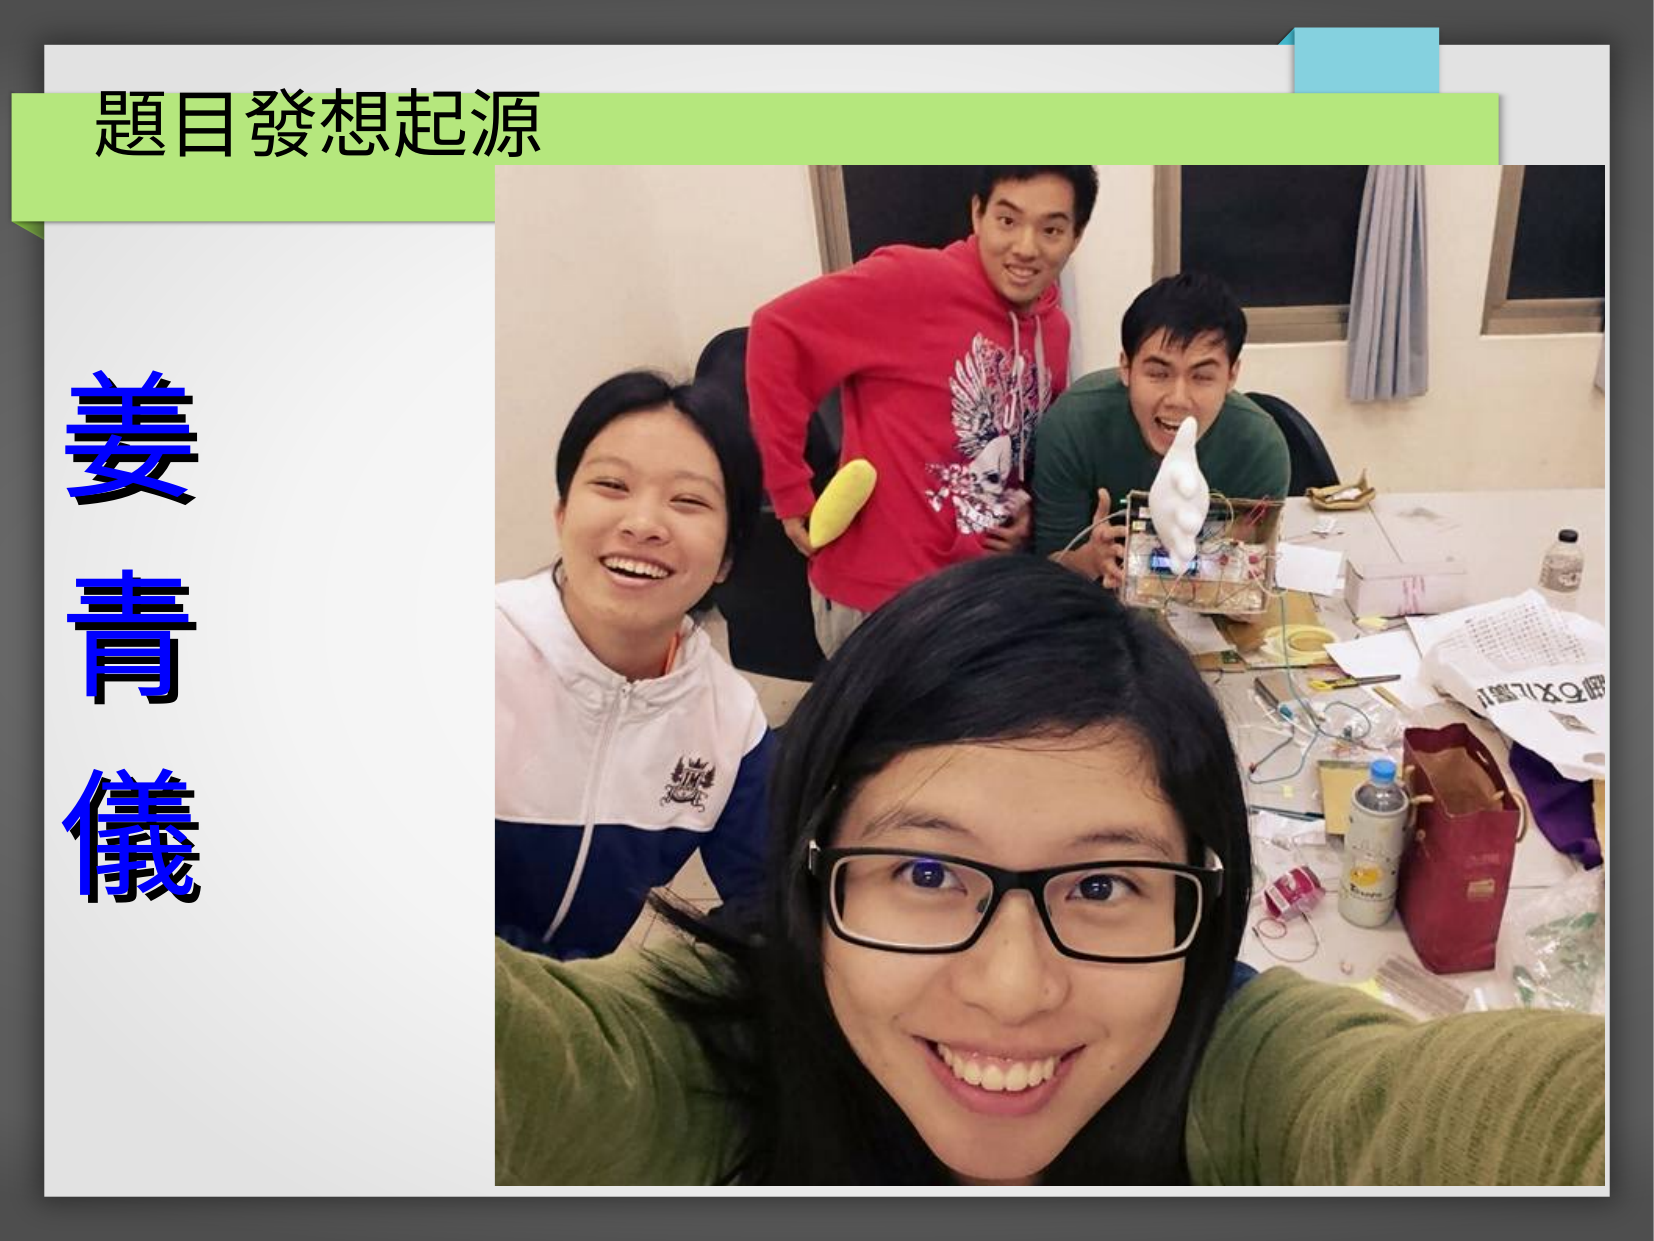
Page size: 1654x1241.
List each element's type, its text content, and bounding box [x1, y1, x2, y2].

picture [0, 0, 1654, 1241]
text_box 姜 青 儀 [45, 319, 406, 815]
list [495, 165, 1606, 1186]
title 題目發想起源 [93, 60, 1276, 179]
